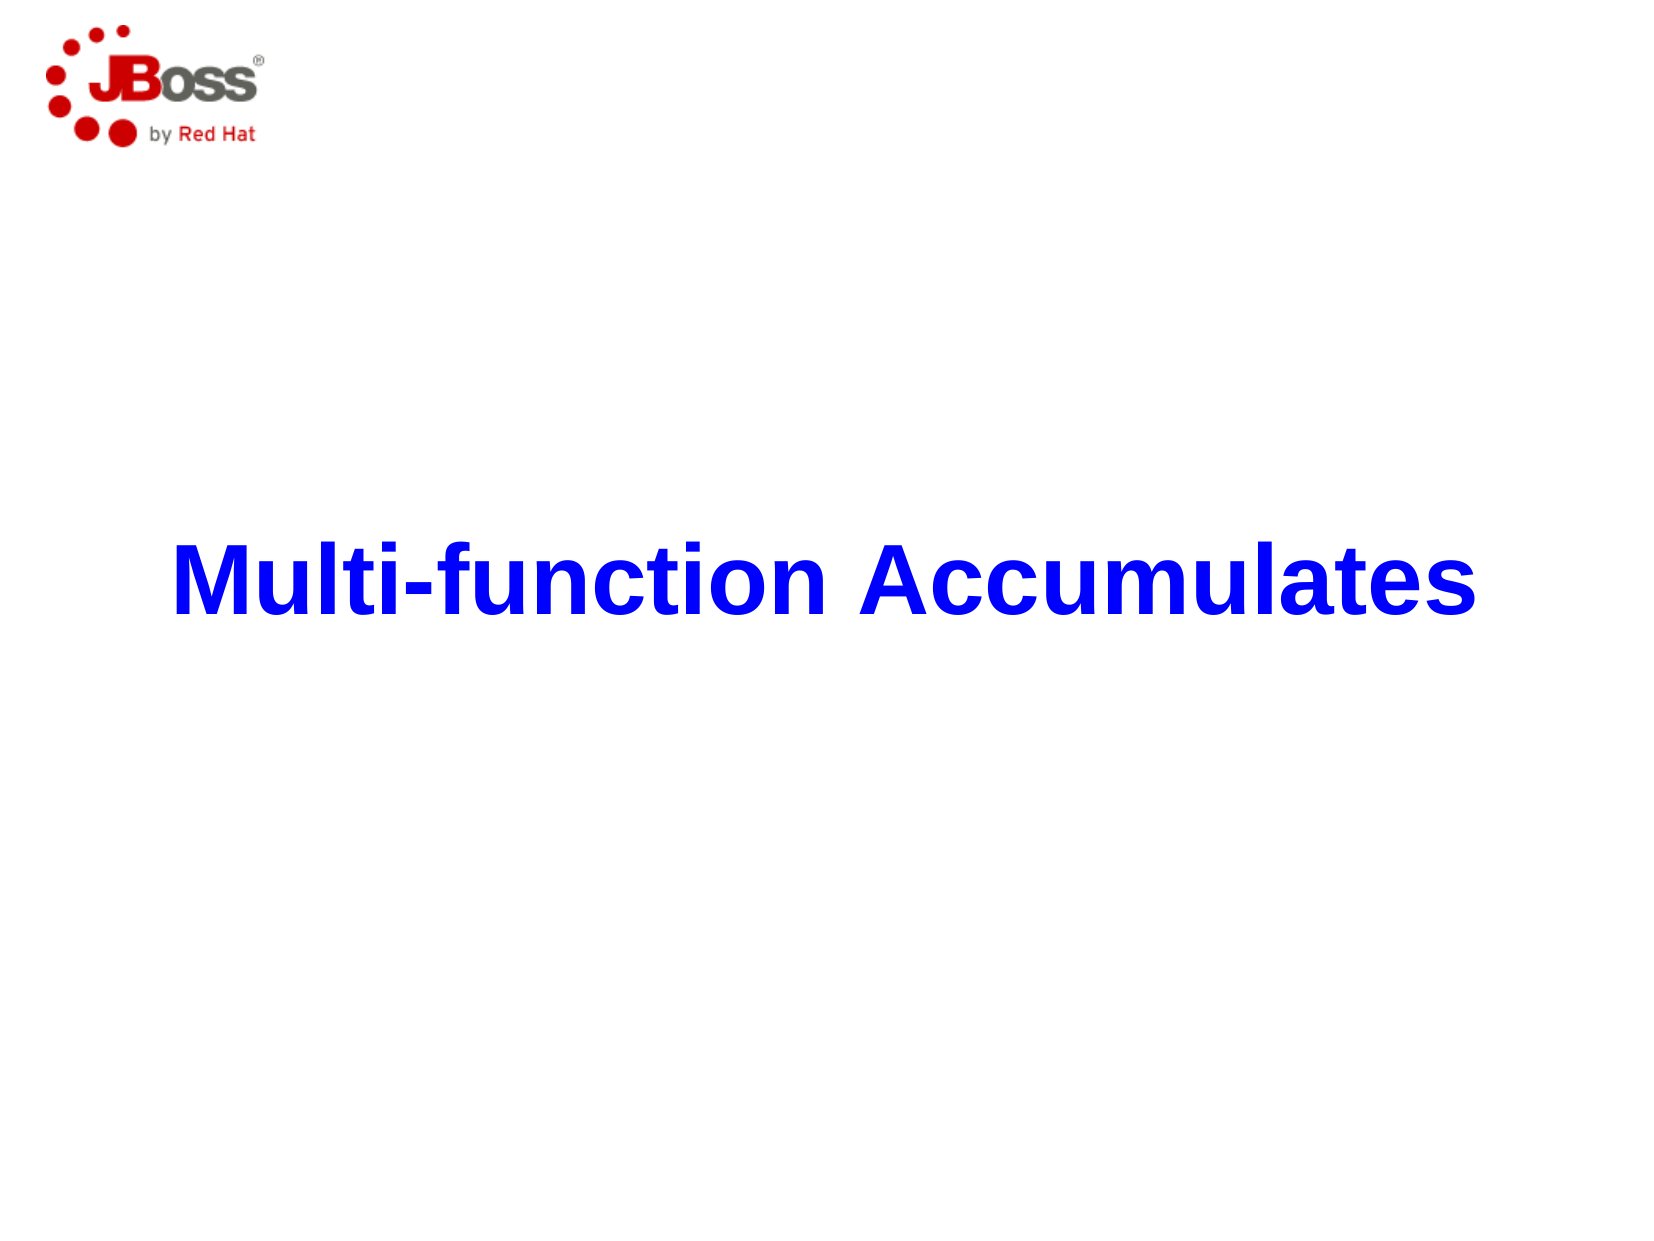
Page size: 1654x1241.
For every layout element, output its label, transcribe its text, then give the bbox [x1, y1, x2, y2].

subtitle Multi-function Accumulates [75, 37, 1576, 1125]
picture [46, 25, 266, 149]
